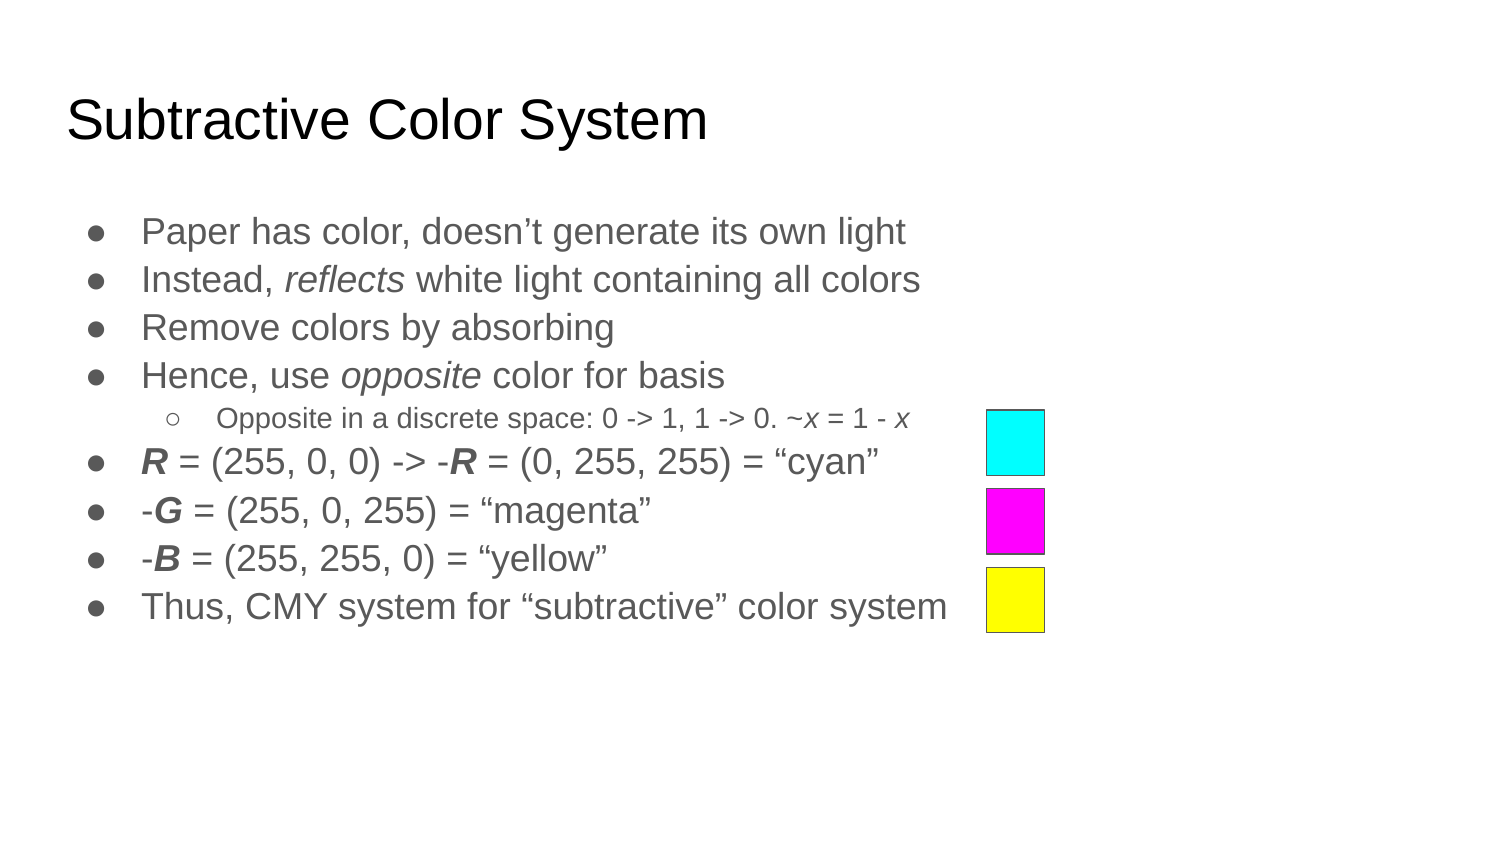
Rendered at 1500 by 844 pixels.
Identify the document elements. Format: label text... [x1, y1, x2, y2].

text_box [986, 567, 1045, 633]
list Paper has color, doesn’t generate its own light Instead, reflects white light containing all colors Remove colors by absorbing Hence, use opposite color for basis Opposite in a discrete space: 0 -> 1, 1 -> 0. ~x = 1 - x R = (255, 0, 0) -> -R = (0, 255, 255) = “cyan” -G = (255, 0, 255) = “magenta” -B = (255, 255, 0) = “yellow” Thus, CMY system for “subtractive” color system [51, 189, 1449, 814]
text_box [986, 410, 1045, 476]
text_box [986, 488, 1045, 555]
title Subtractive Color System [51, 72, 1449, 167]
